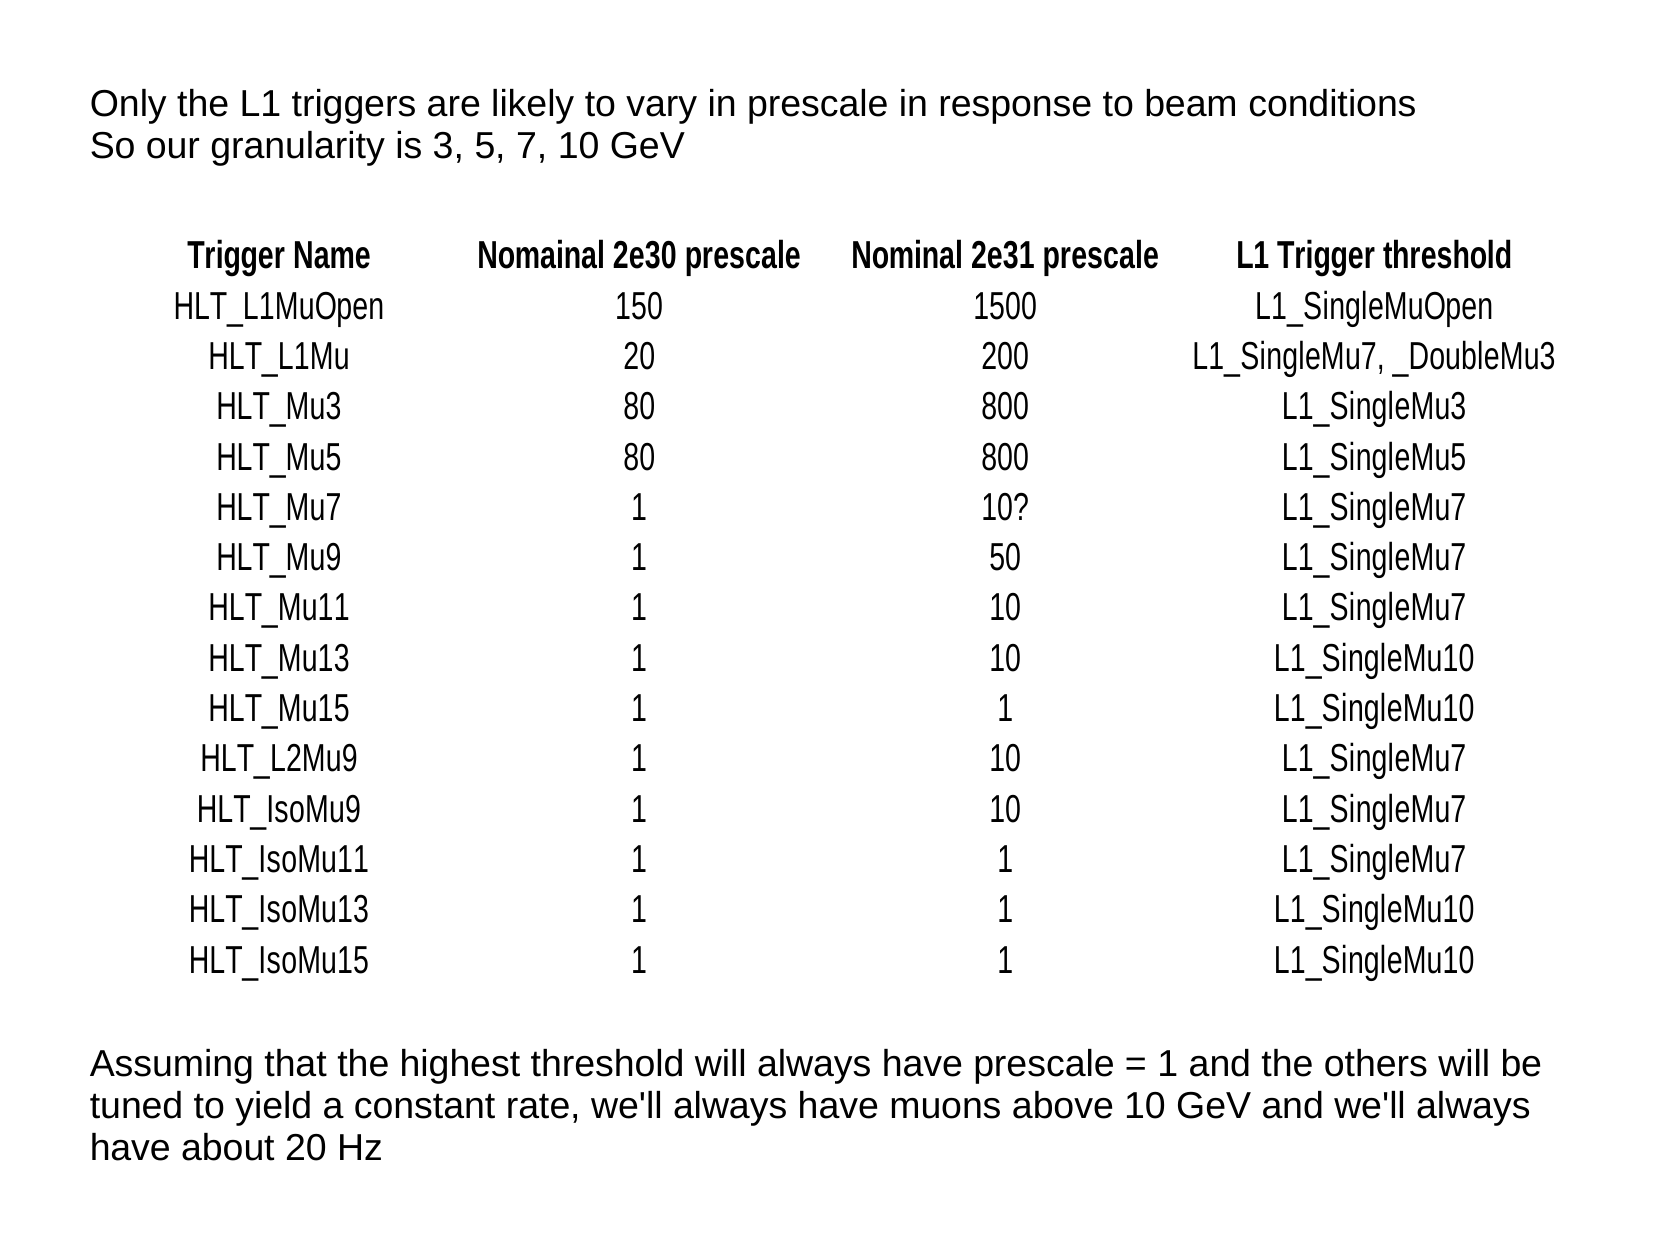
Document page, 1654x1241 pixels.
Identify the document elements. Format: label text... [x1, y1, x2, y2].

text_box Only the L1 triggers are likely to vary in prescale in response to beam conditions So our granularity is 3, 5, 7, 10 GeV [75, 75, 1432, 183]
text_box Assuming that the highest threshold will always have prescale = 1 and the others will be tuned to yield a constant rate, we'll always have muons above 10 GeV and we'll always have about 20 Hz [75, 1034, 1613, 1189]
chart [118, 232, 1579, 990]
